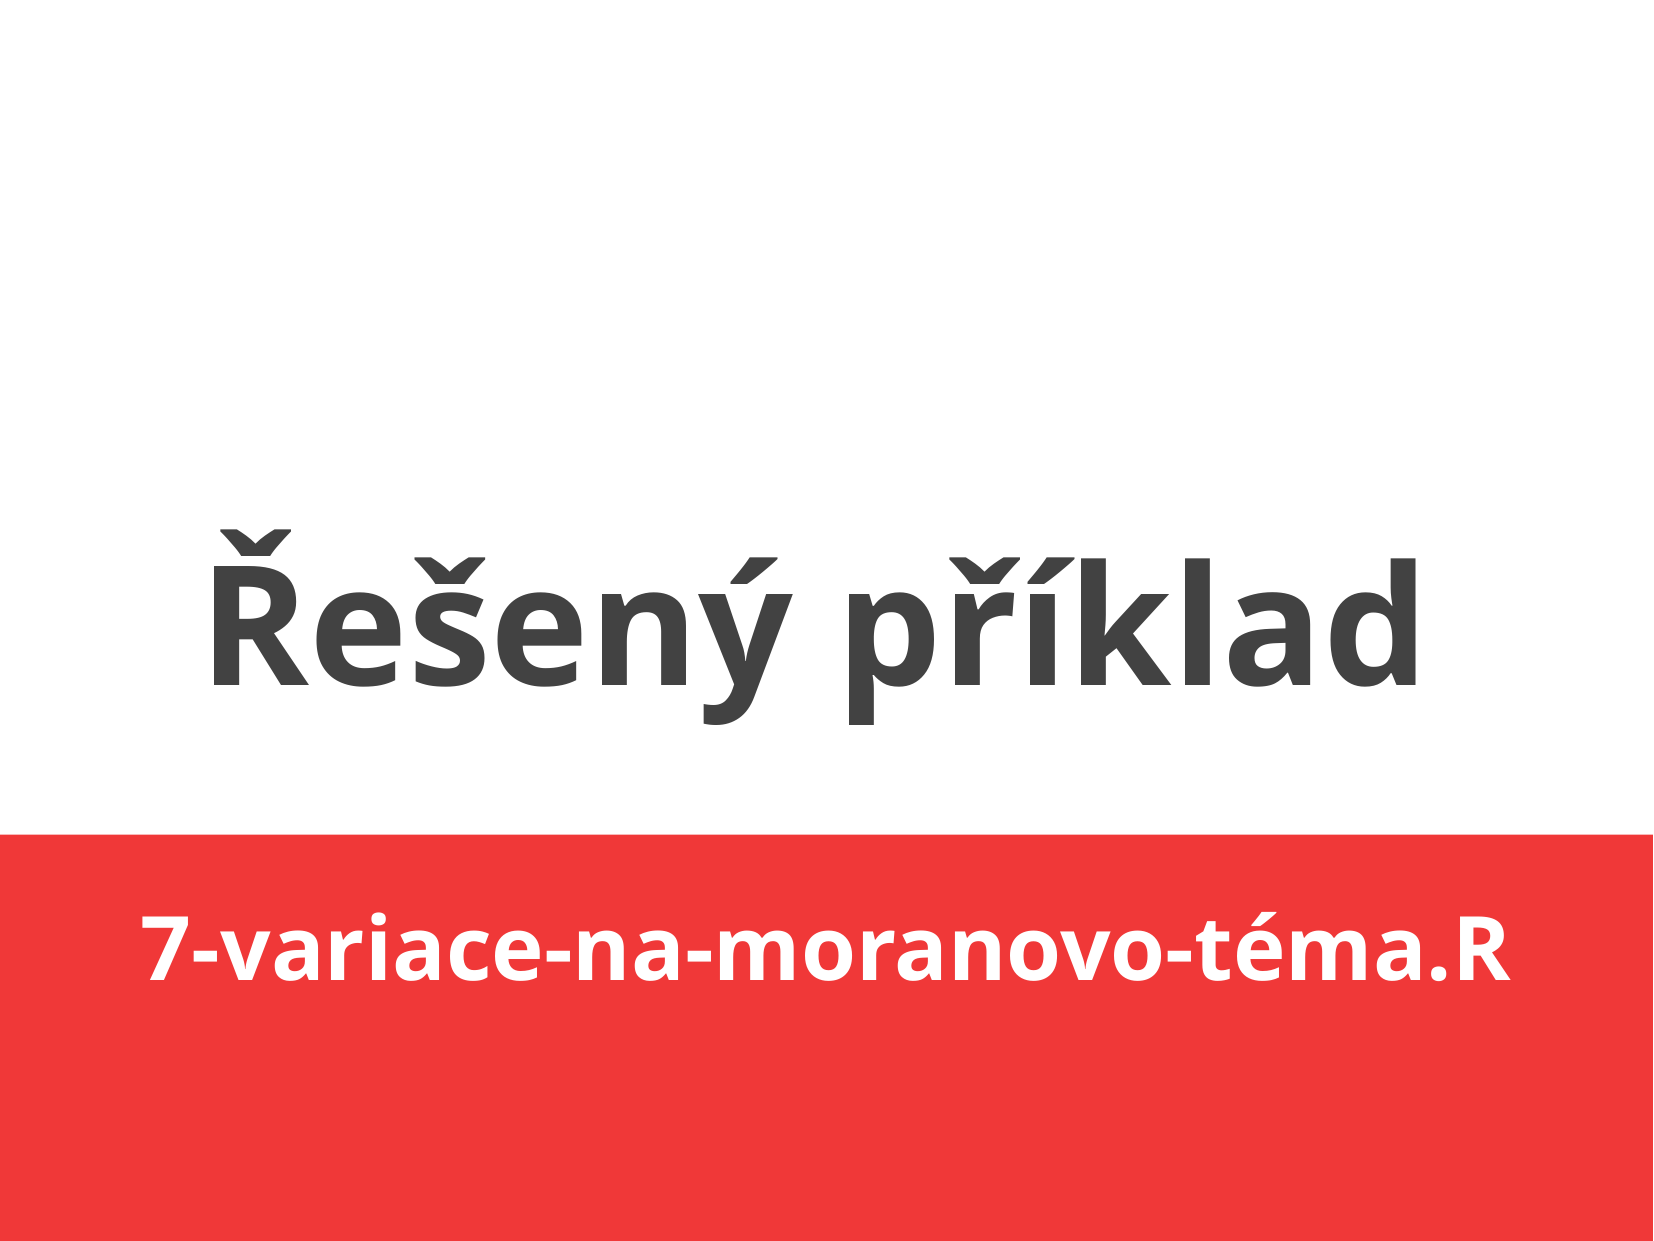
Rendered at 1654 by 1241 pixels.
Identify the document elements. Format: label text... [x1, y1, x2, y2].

title Řešený příklad [70, 430, 1559, 812]
subtitle 7-variace-na-moranovo-téma.R [82, 841, 1571, 1050]
